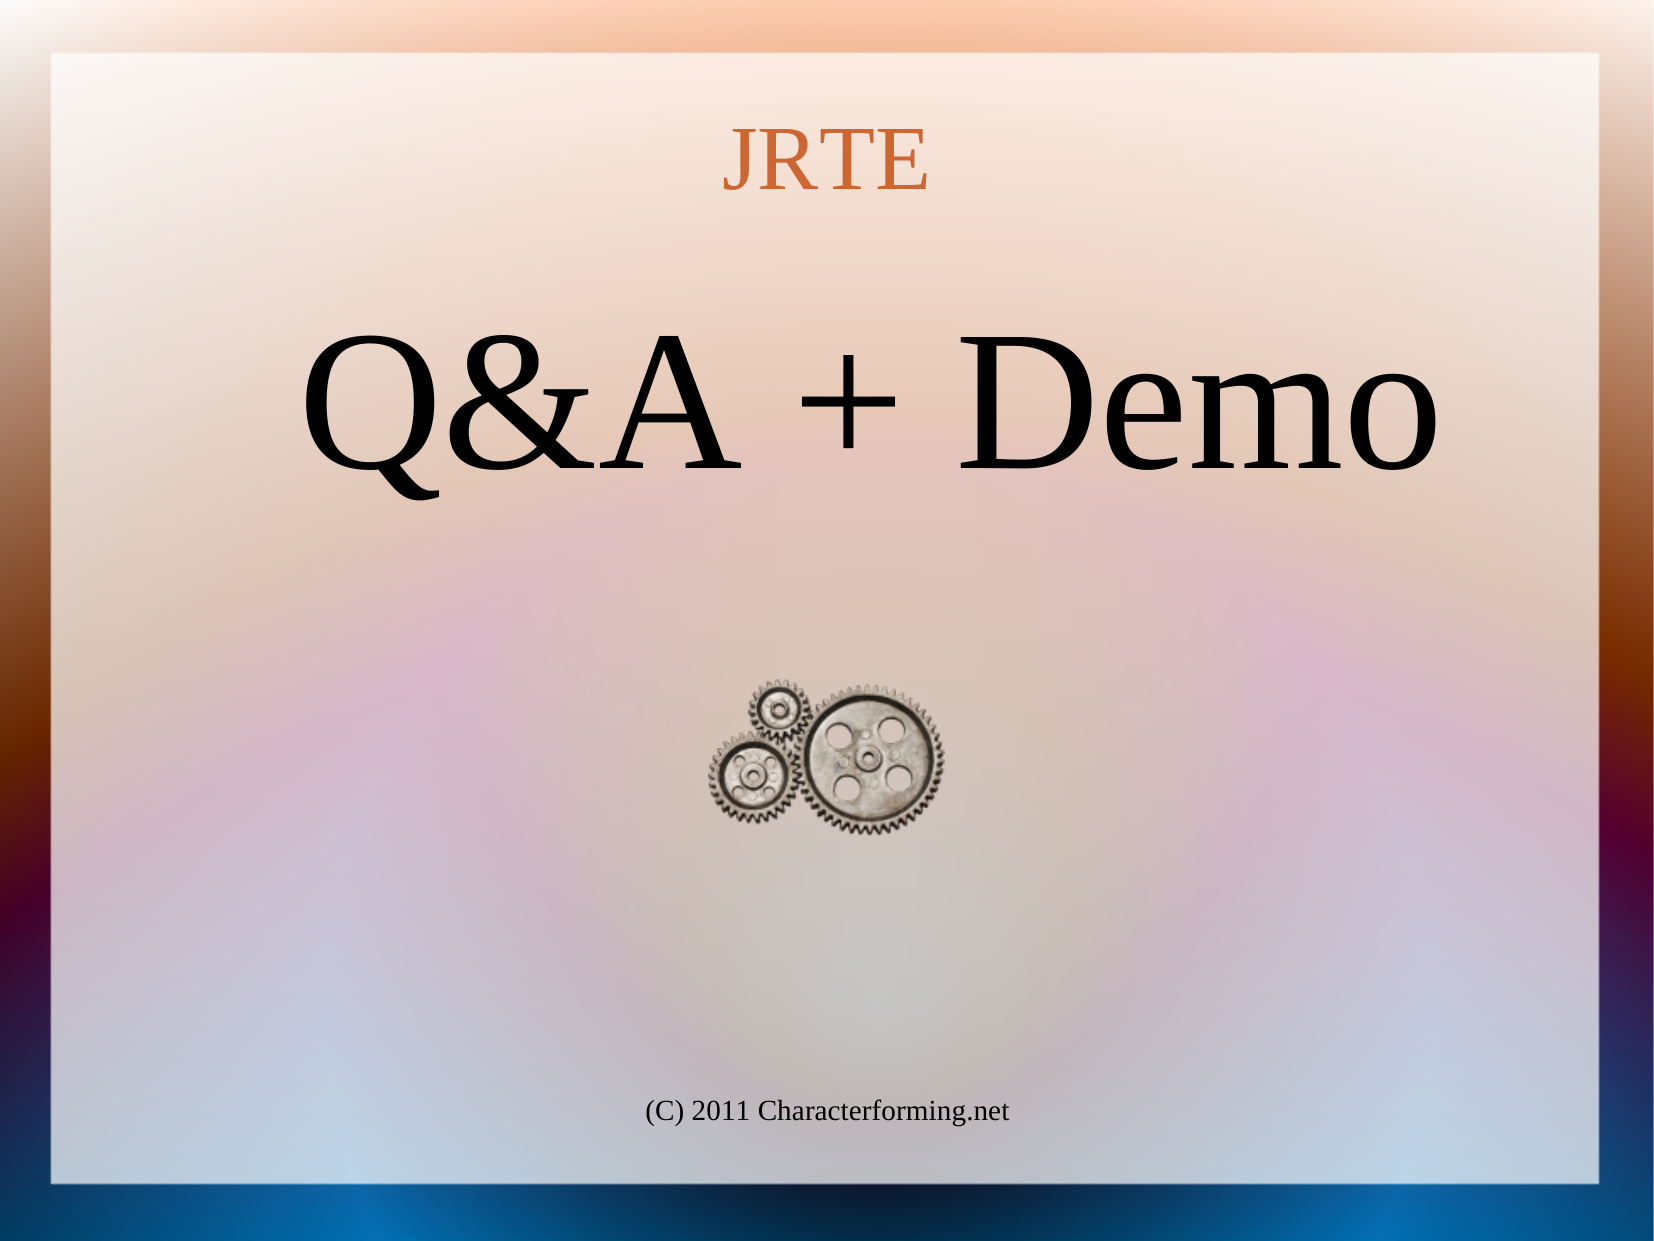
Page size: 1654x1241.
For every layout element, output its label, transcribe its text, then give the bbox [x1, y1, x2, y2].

title JRTE [82, 62, 1571, 256]
picture [0, 0, 1654, 1241]
list Q&A + Demo [82, 290, 1571, 1094]
